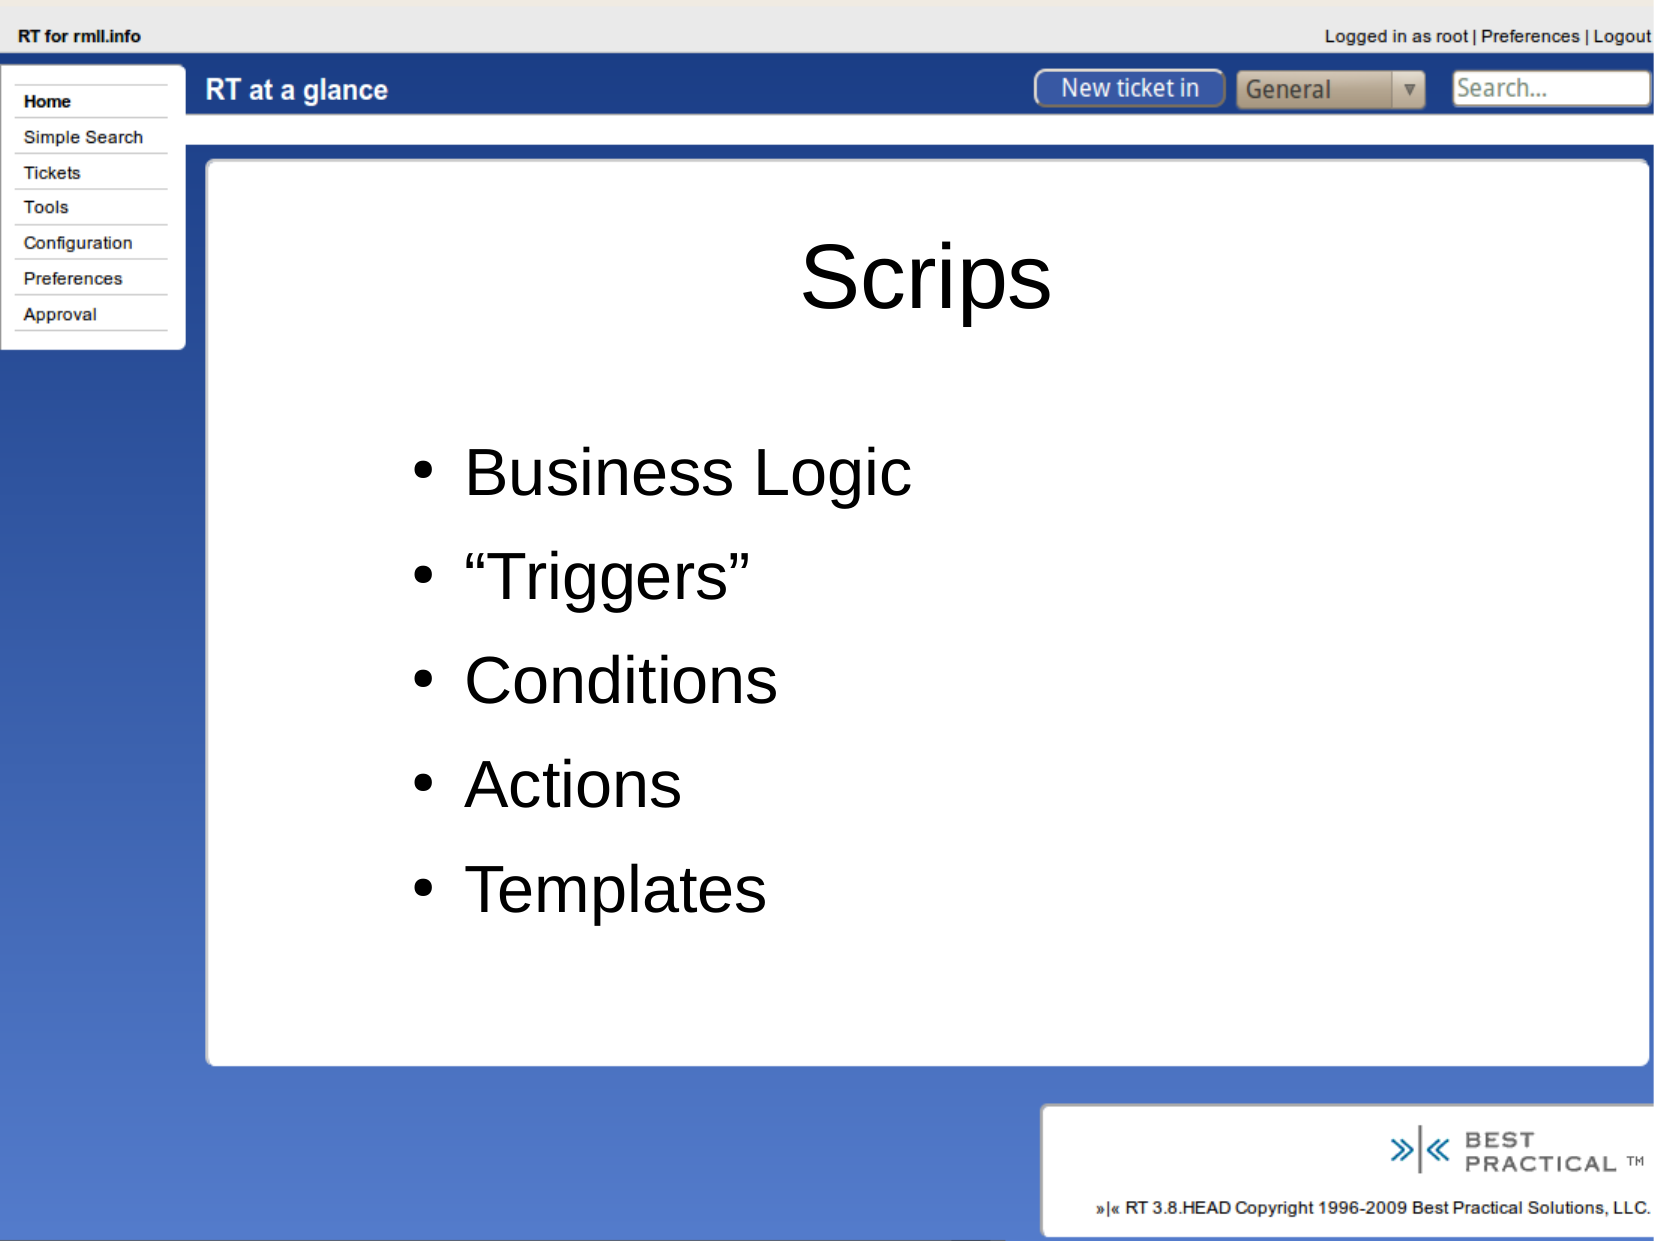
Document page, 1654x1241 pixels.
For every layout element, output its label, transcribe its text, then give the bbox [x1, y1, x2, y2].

list Business Logic “Triggers” Conditions Actions Templates [393, 434, 1472, 1122]
picture [468, 0, 1654, 1241]
title Scrips [211, 177, 1642, 377]
